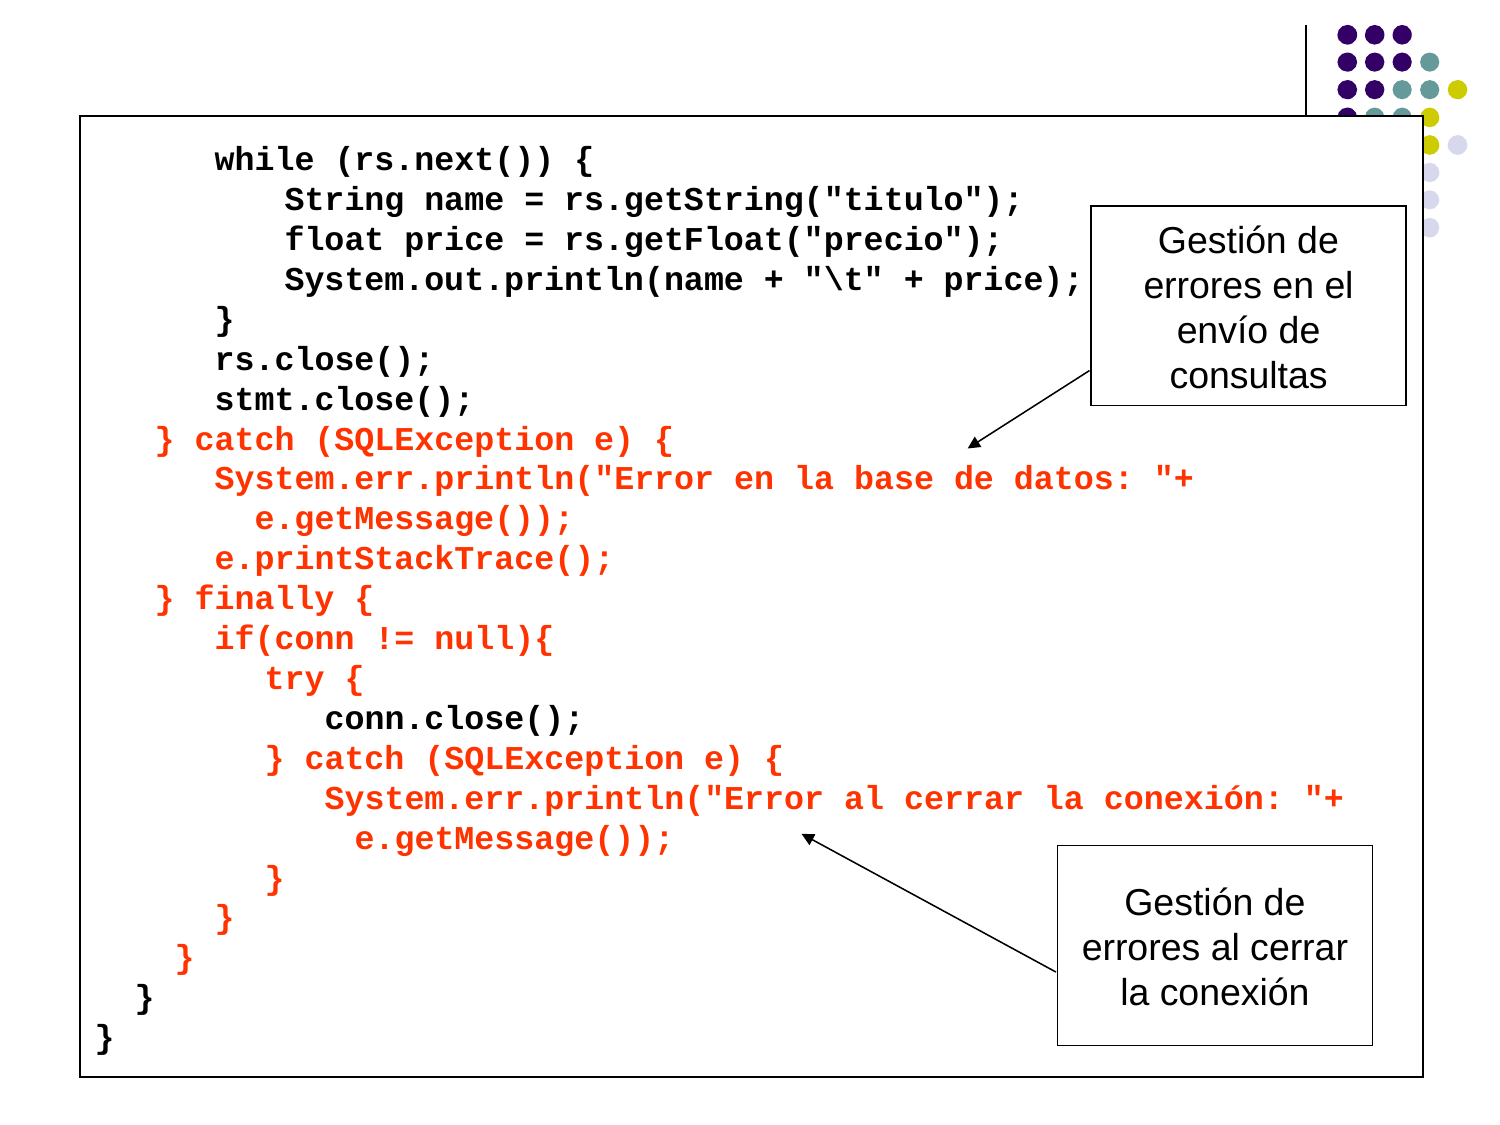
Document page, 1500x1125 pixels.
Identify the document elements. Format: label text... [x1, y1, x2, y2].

text_box Gestión de errores al cerrar la conexión [1057, 845, 1373, 1046]
text_box Gestión de errores en el envío de consultas [1091, 205, 1406, 406]
text_box while (rs.next()) { String name = rs.getString("titulo"); float price = rs.getFloat("precio"); System.out.println(name + "\t" + price); } rs.close(); stmt.close(); } catch (SQLException e) { System.err.println("Error en la base de datos: "+ e.getMessage()); e.printStackTrace(); } finally { if(conn != null){ try { conn.close(); } catch (SQLException e) { System.err.println("Error al cerrar la conexión: "+ e.getMessage()); } } } } } [79, 115, 1424, 1077]
